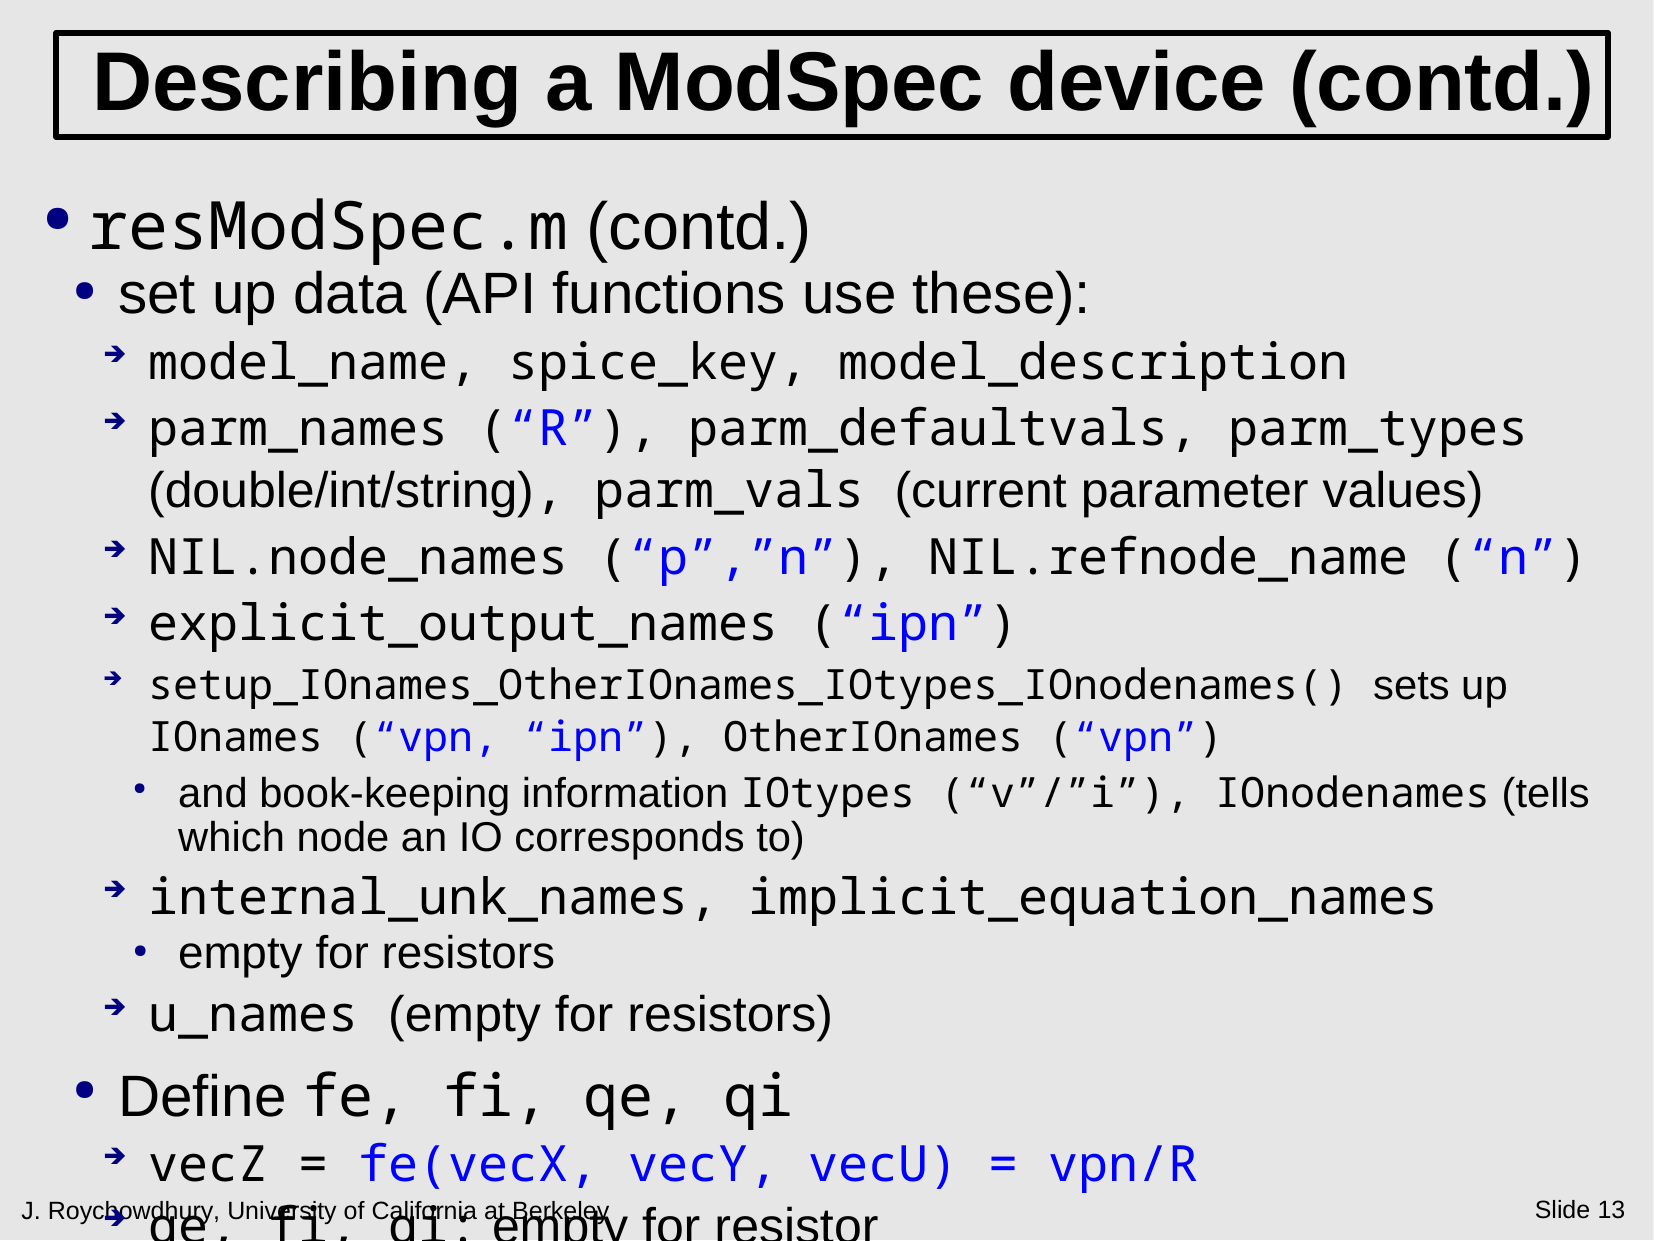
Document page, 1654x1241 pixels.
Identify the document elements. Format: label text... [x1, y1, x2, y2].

title Describing a ModSpec device (contd.) [56, 32, 1608, 138]
list resModSpec.m (contd.) set up data (API functions use these): model_name, spice_key, model_description parm_names (“R”), parm_defaultvals, parm_types (double/int/string), parm_vals (current parameter values) NIL.node_names (“p”,”n”), NIL.refnode_name (“n”) explicit_output_names (“ipn”) setup_IOnames_OtherIOnames_IOtypes_IOnodenames() sets up IOnames (“vpn, “ipn”), OtherIOnames (“vpn”) and book-keeping information IOtypes (“v”/”i”), IOnodenames (tells which node an IO corresponds to) internal_unk_names, implicit_equation_names empty for resistors u_names (empty for resistors) Define fe, fi, qe, qi vecZ = fe(vecX, vecY, vecU) = vpn/R qe, fi, qi: empty for resistor [13, 183, 1616, 1148]
